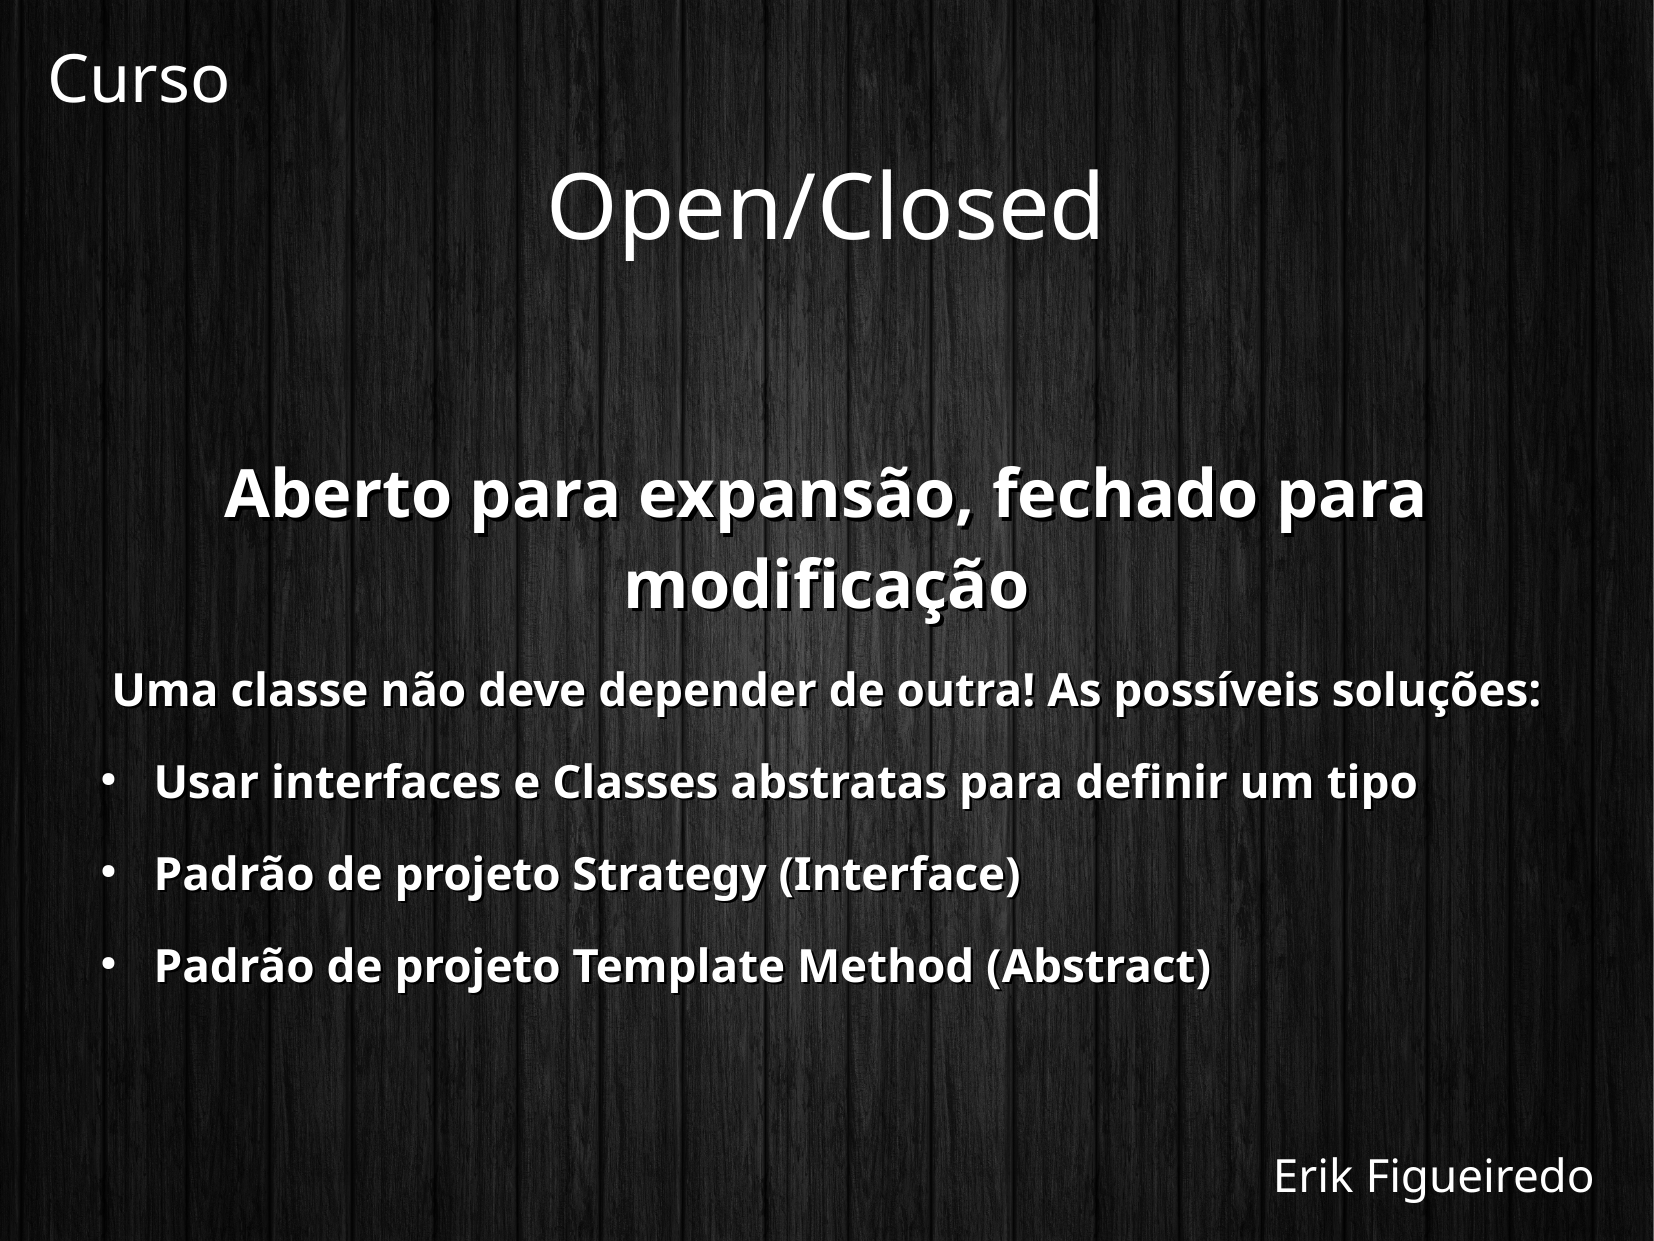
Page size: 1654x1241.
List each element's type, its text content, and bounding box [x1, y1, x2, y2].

title Open/Closed [82, 129, 1571, 278]
text_box Curso [47, 35, 1087, 119]
text_box Erik Figueiredo [768, 1133, 1595, 1217]
picture [0, 0, 1654, 1241]
list Aberto para expansão, fechado para modificação Uma classe não deve depender de outra! As possíveis soluções: Usar interfaces e Classes abstratas para definir um tipo Padrão de projeto Strategy (Interface) Padrão de projeto Template Method (Abstract) [82, 311, 1571, 1131]
